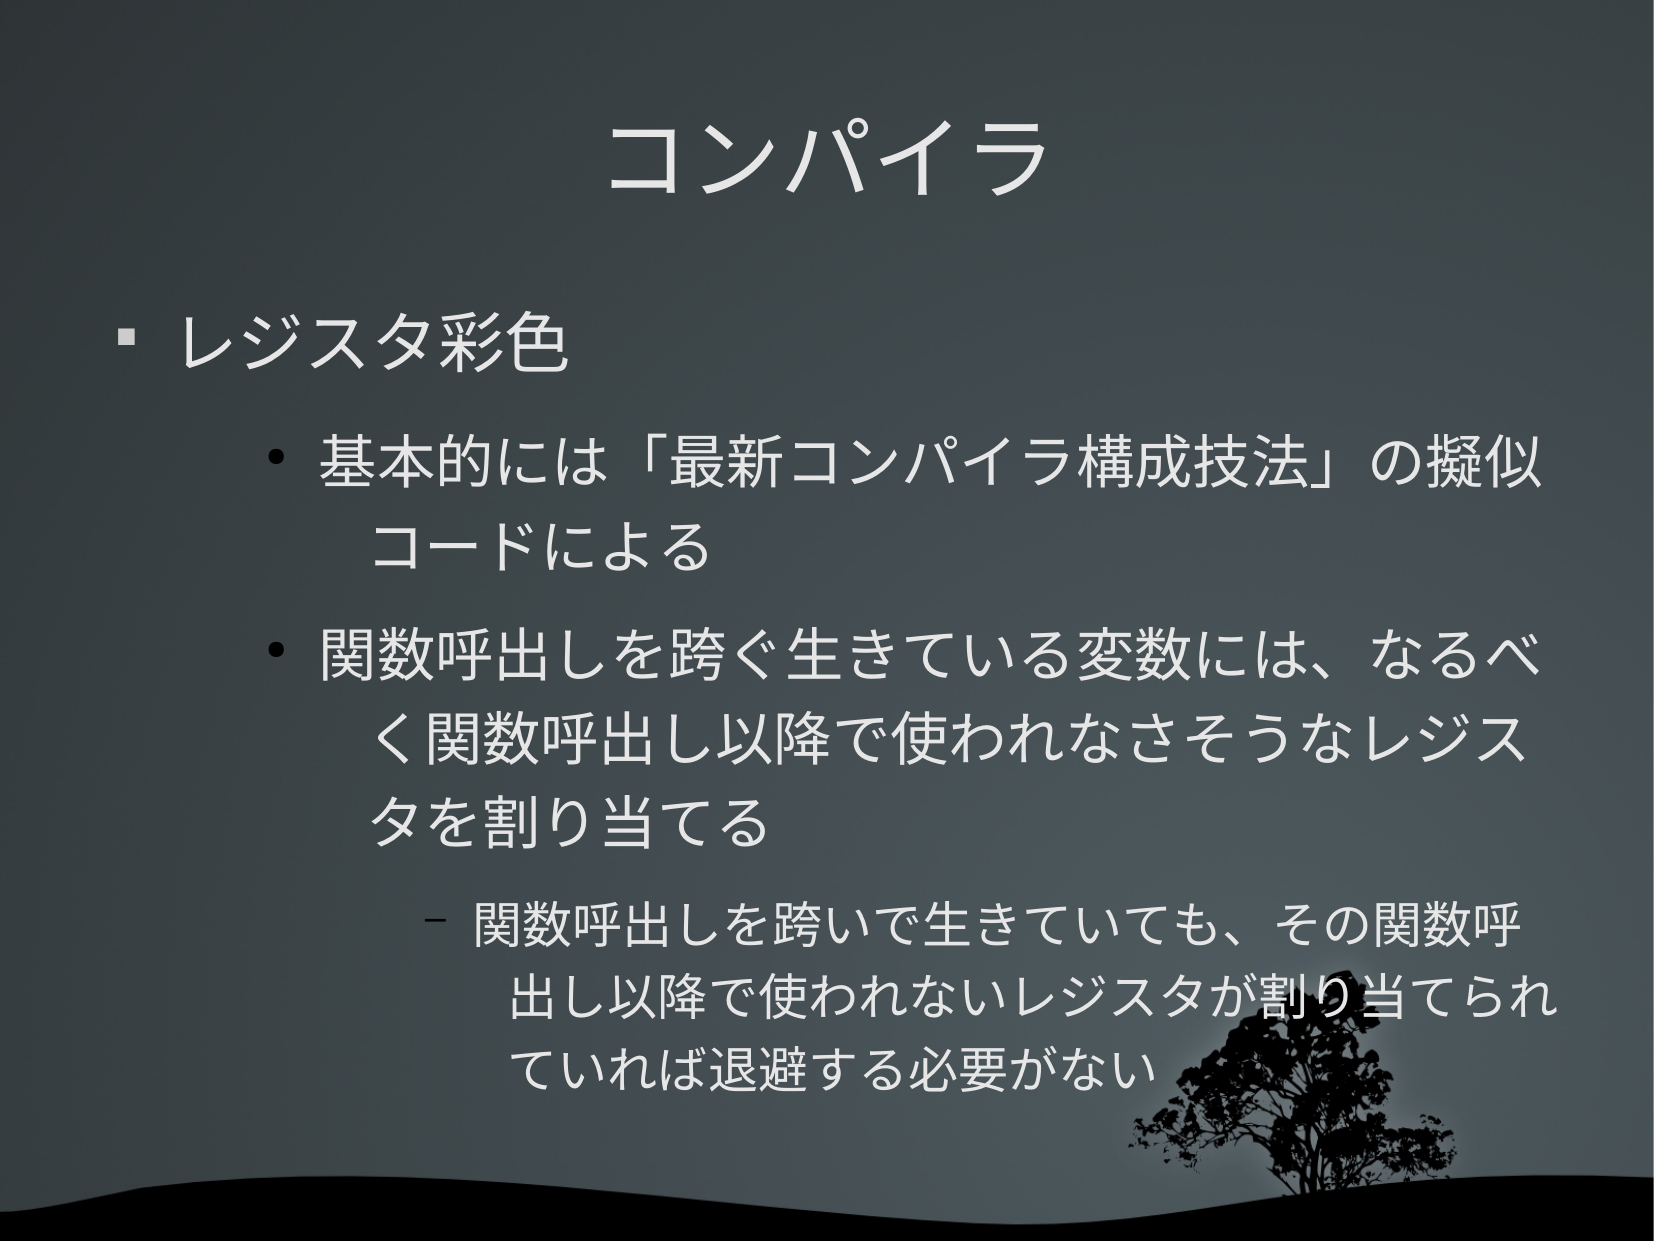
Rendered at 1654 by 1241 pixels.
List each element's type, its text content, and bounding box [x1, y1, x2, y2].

list レジスタ彩色 基本的には「最新コンパイラ構成技法」の擬似コードによる 関数呼出しを跨ぐ生きている変数には、なるべく関数呼出し以降で使われなさそうなレジスタを割り当てる 関数呼出しを跨いで生きていても、その関数呼出し以降で使われないレジスタが割り当てられていれば退避する必要がない [82, 290, 1571, 1094]
title コンパイラ [82, 49, 1571, 257]
picture [0, 0, 1654, 1241]
